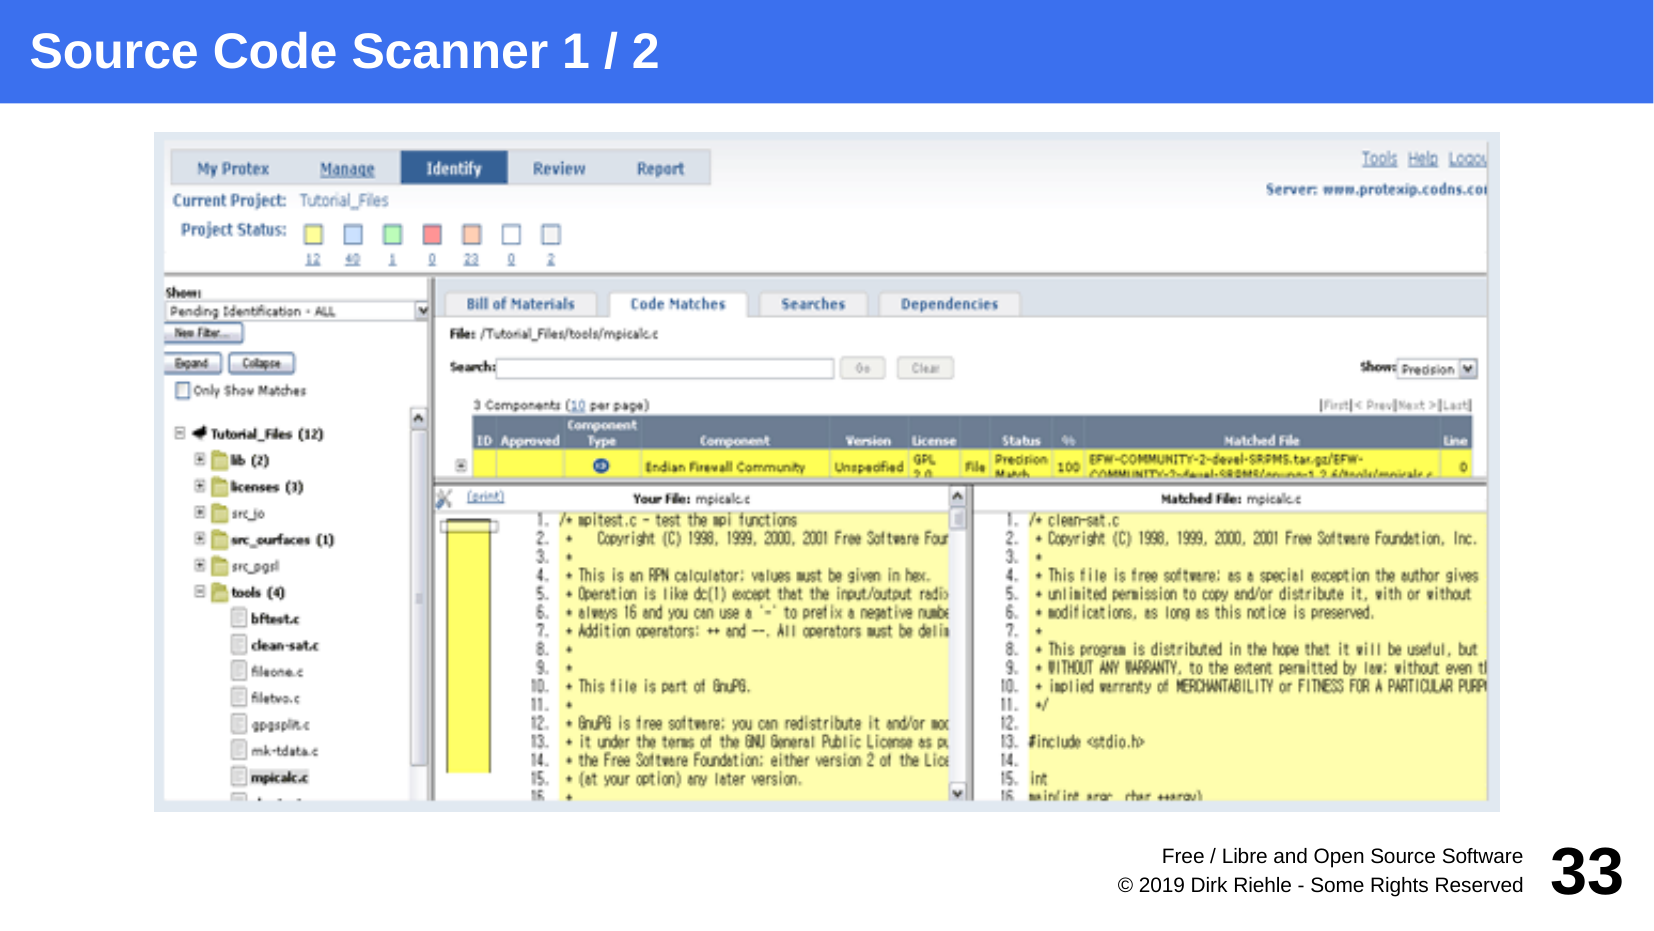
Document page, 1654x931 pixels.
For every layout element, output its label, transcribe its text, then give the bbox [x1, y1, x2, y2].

picture [156, 132, 1498, 813]
title Source Code Scanner 1 / 2 [0, 0, 1654, 104]
